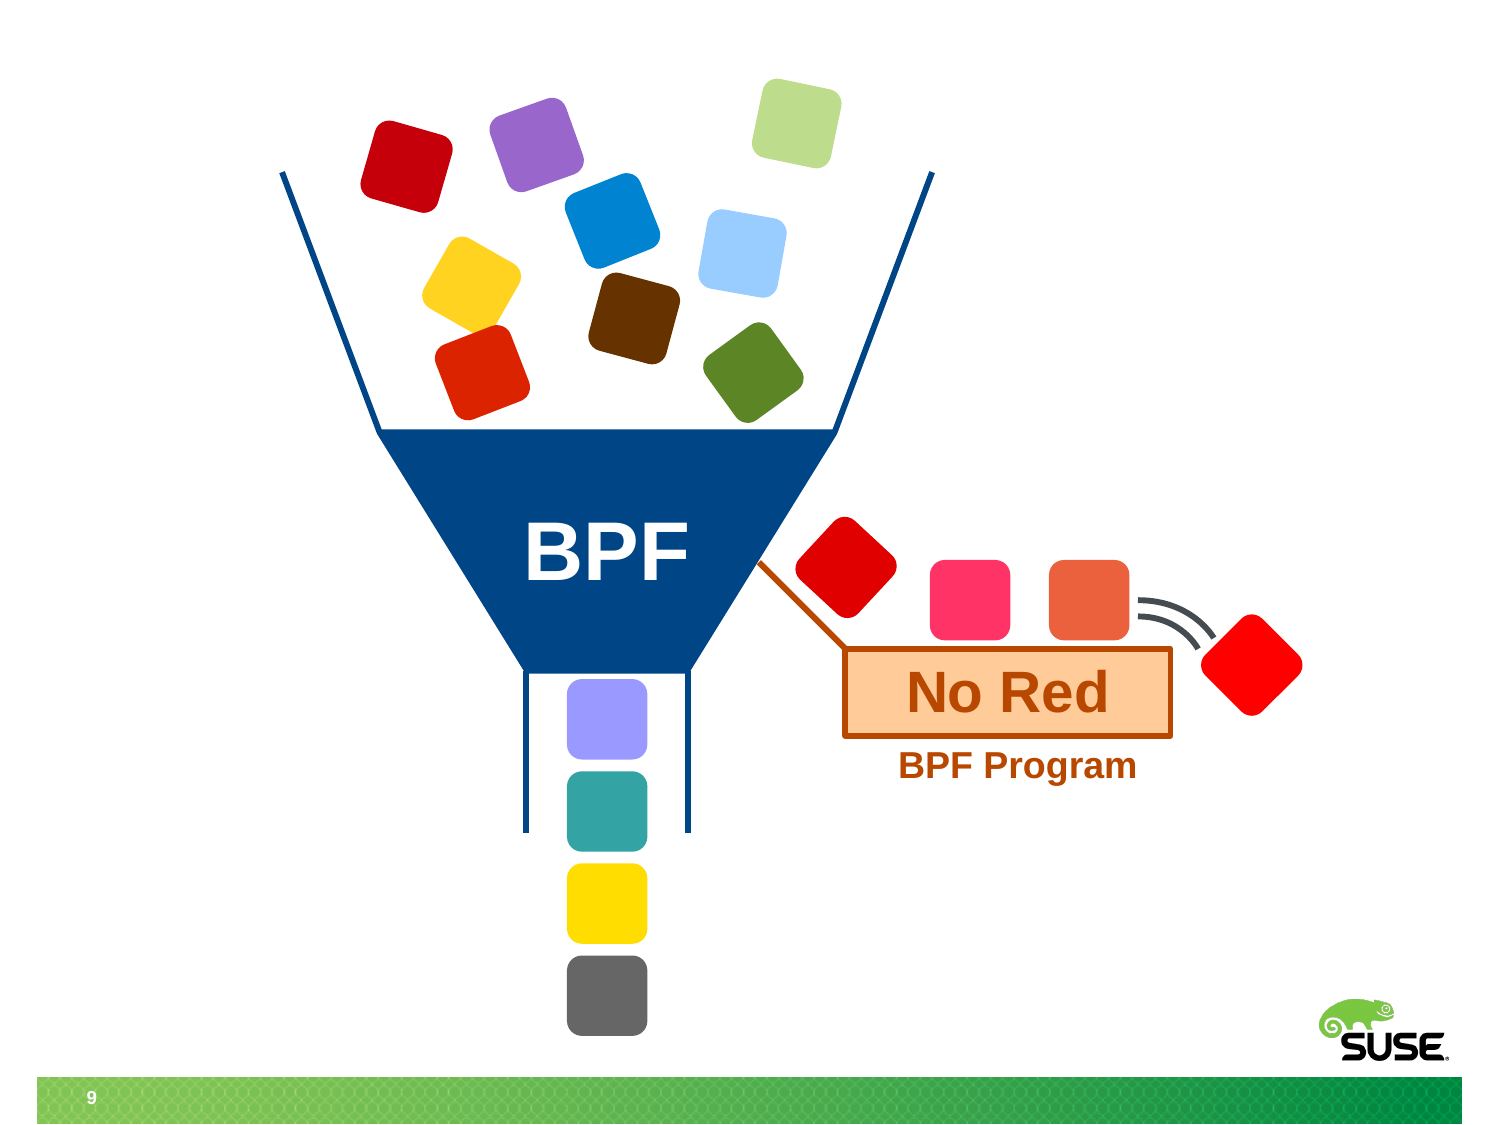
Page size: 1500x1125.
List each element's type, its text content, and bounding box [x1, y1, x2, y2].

text_box [569, 865, 646, 942]
text_box [362, 122, 451, 211]
text_box BPF [380, 432, 835, 671]
text_box No Red [845, 648, 1171, 736]
text_box [1051, 562, 1128, 639]
text_box [705, 324, 802, 421]
text_box [700, 211, 785, 296]
text_box [797, 519, 895, 616]
text_box [491, 100, 582, 190]
text_box [424, 238, 528, 419]
text_box [569, 957, 646, 1034]
text_box [754, 80, 840, 167]
text_box [567, 175, 658, 267]
text_box [1203, 616, 1301, 714]
text_box [932, 562, 1009, 639]
text_box [590, 274, 678, 363]
text_box BPF Program [883, 737, 1153, 795]
picture [37, 1077, 1462, 1124]
text_box [569, 773, 646, 850]
picture [1319, 999, 1449, 1061]
text_box [569, 681, 646, 758]
